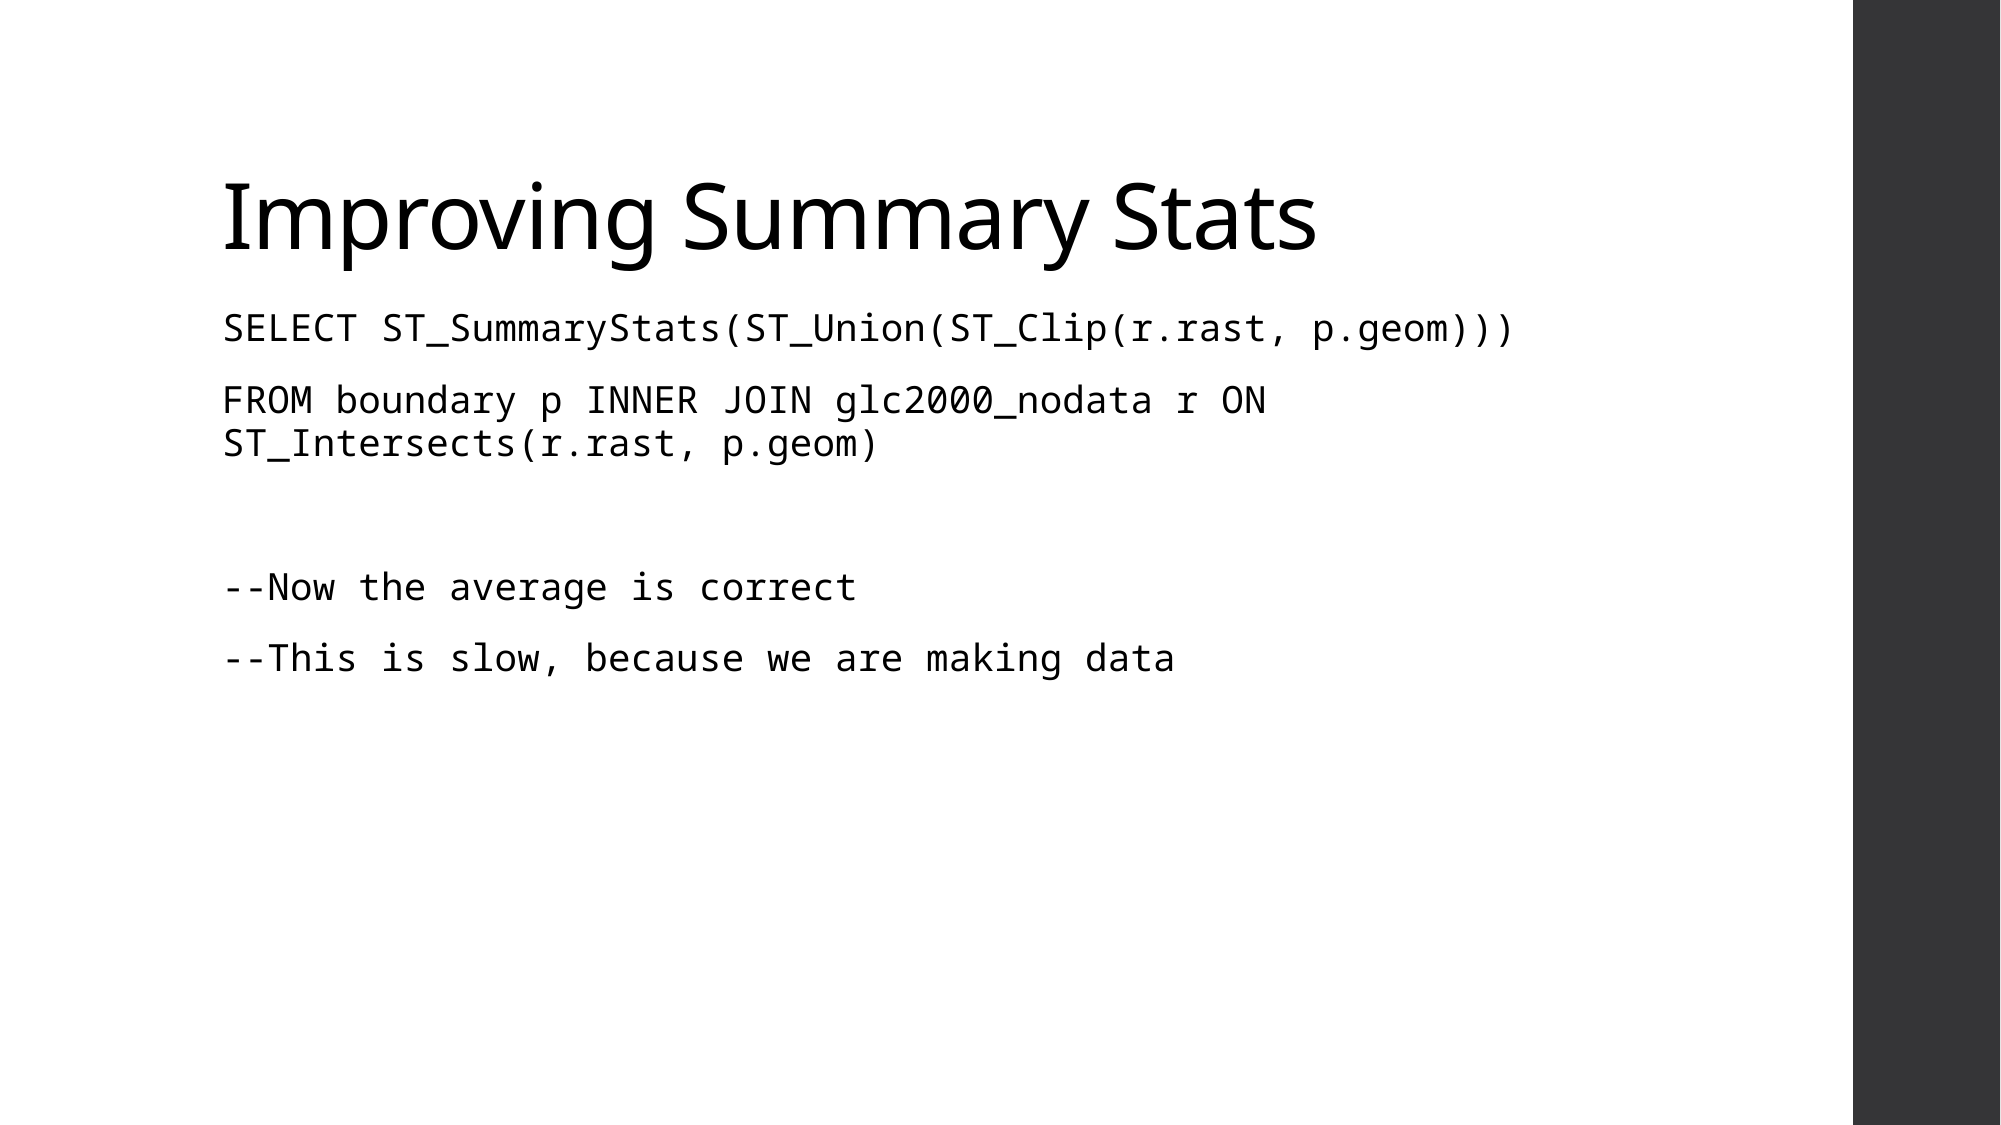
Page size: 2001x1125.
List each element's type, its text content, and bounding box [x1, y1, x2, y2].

title Improving Summary Stats [206, 60, 1797, 278]
list SELECT ST_SummaryStats(ST_Union(ST_Clip(r.rast, p.geom))) FROM boundary p INNER JOIN glc2000_nodata r ON ST_Intersects(r.rast, p.geom) --Now the average is correct --This is slow, because we are making data [206, 299, 1617, 1014]
